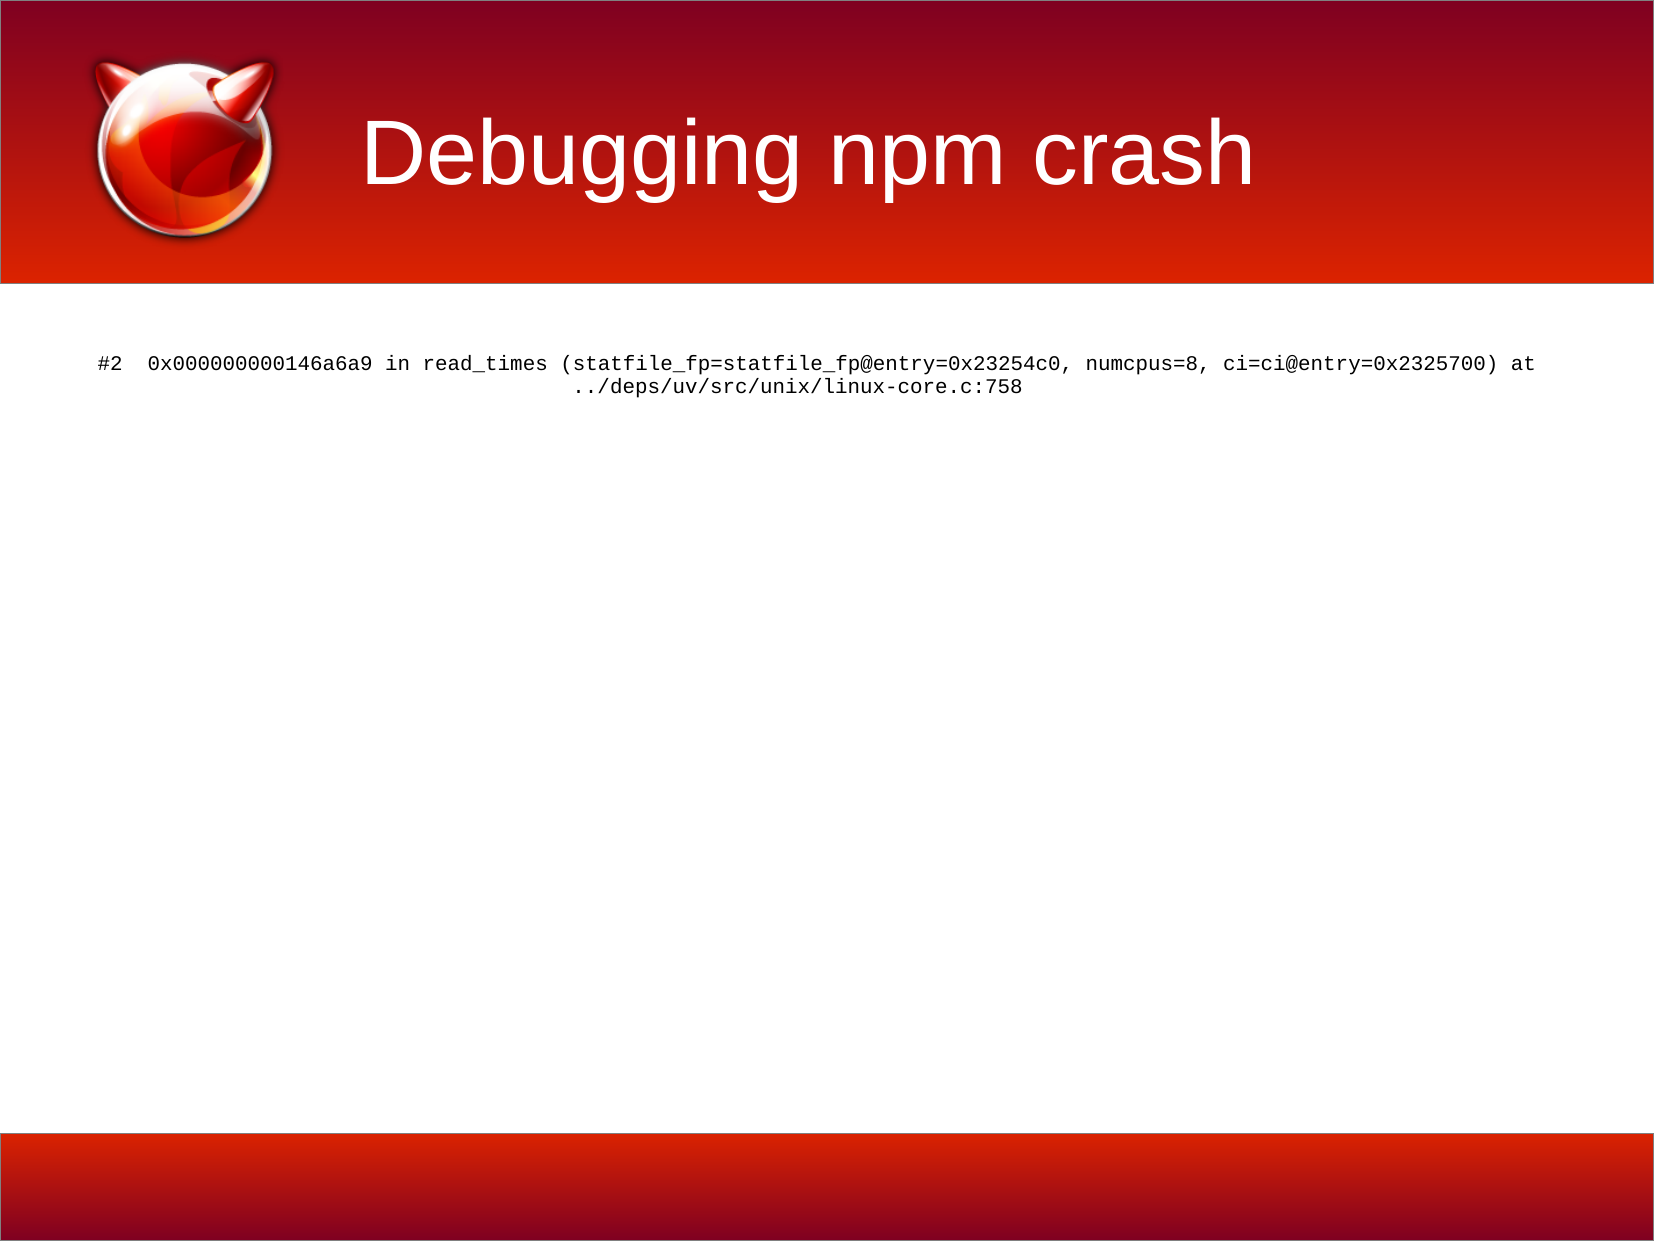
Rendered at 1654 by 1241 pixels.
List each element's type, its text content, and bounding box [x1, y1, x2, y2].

text_box #2 0x000000000146a6a9 in read_times (statfile_fp=statfile_fp@entry=0x23254c0, numcpus=8, ci=ci@entry=0x2325700) at ../deps/uv/src/unix/linux-core.c:758 [82, 345, 1550, 408]
title Debugging npm crash [82, 49, 1536, 257]
